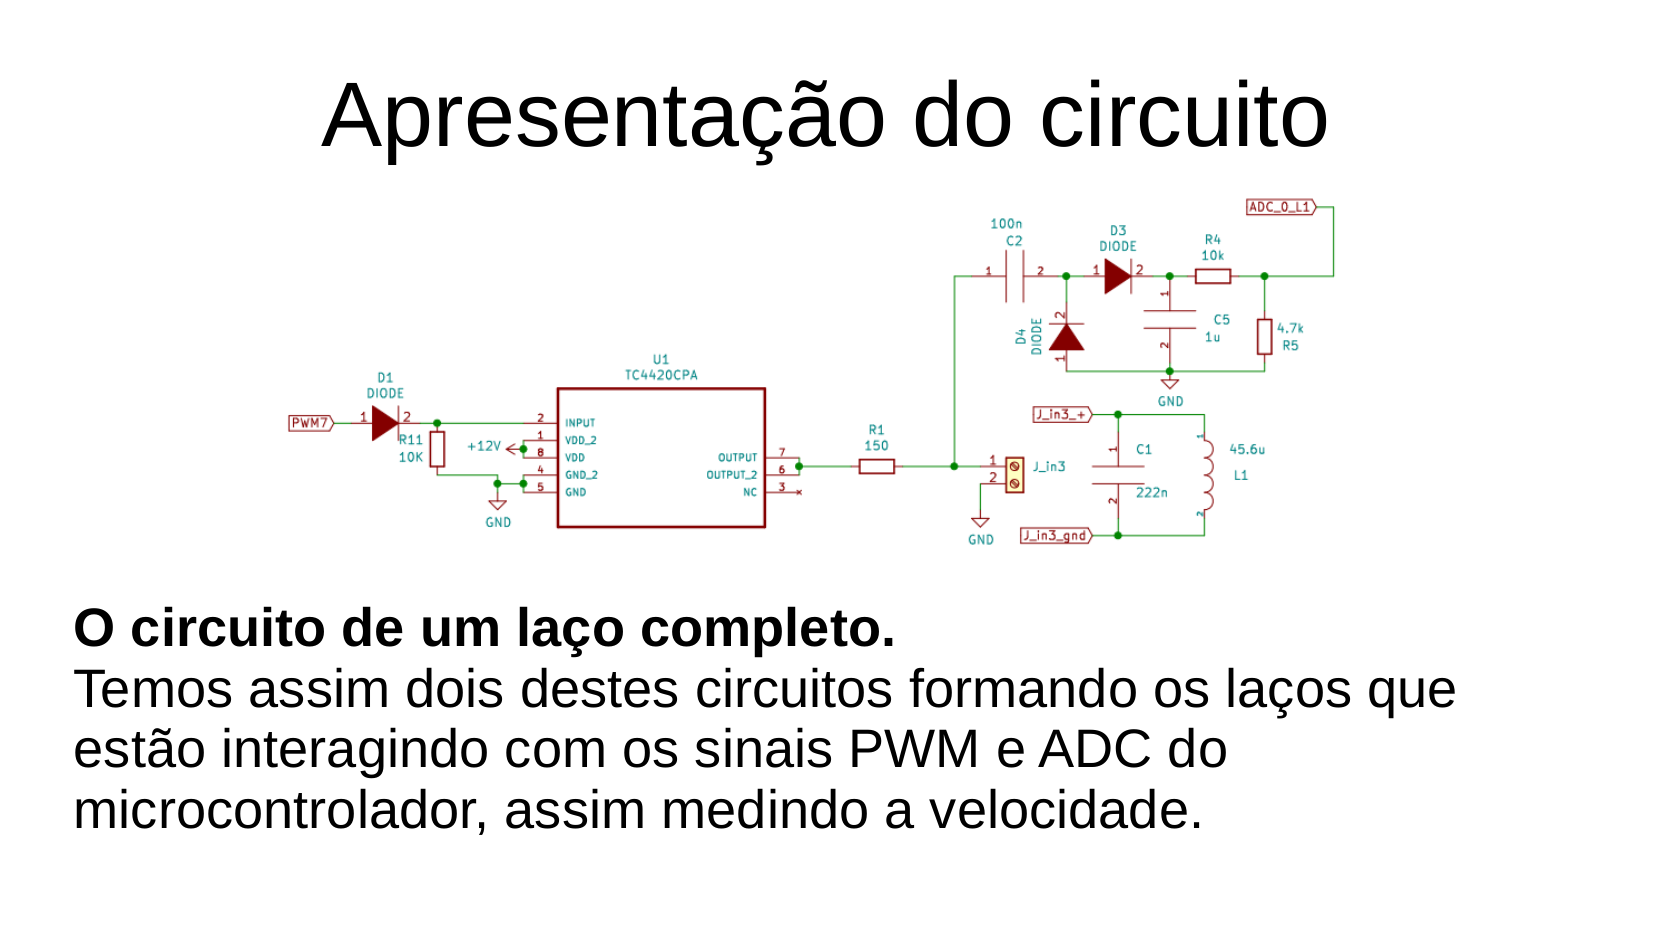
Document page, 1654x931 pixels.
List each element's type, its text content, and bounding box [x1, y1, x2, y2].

text_box O circuito de um laço completo. Temos assim dois destes circuitos formando os laços que estão interagindo com os sinais PWM e ADC do microcontrolador, assim medindo a velocidade. [59, 590, 1607, 875]
title Apresentação do circuito [82, 37, 1571, 193]
picture [283, 176, 1373, 556]
